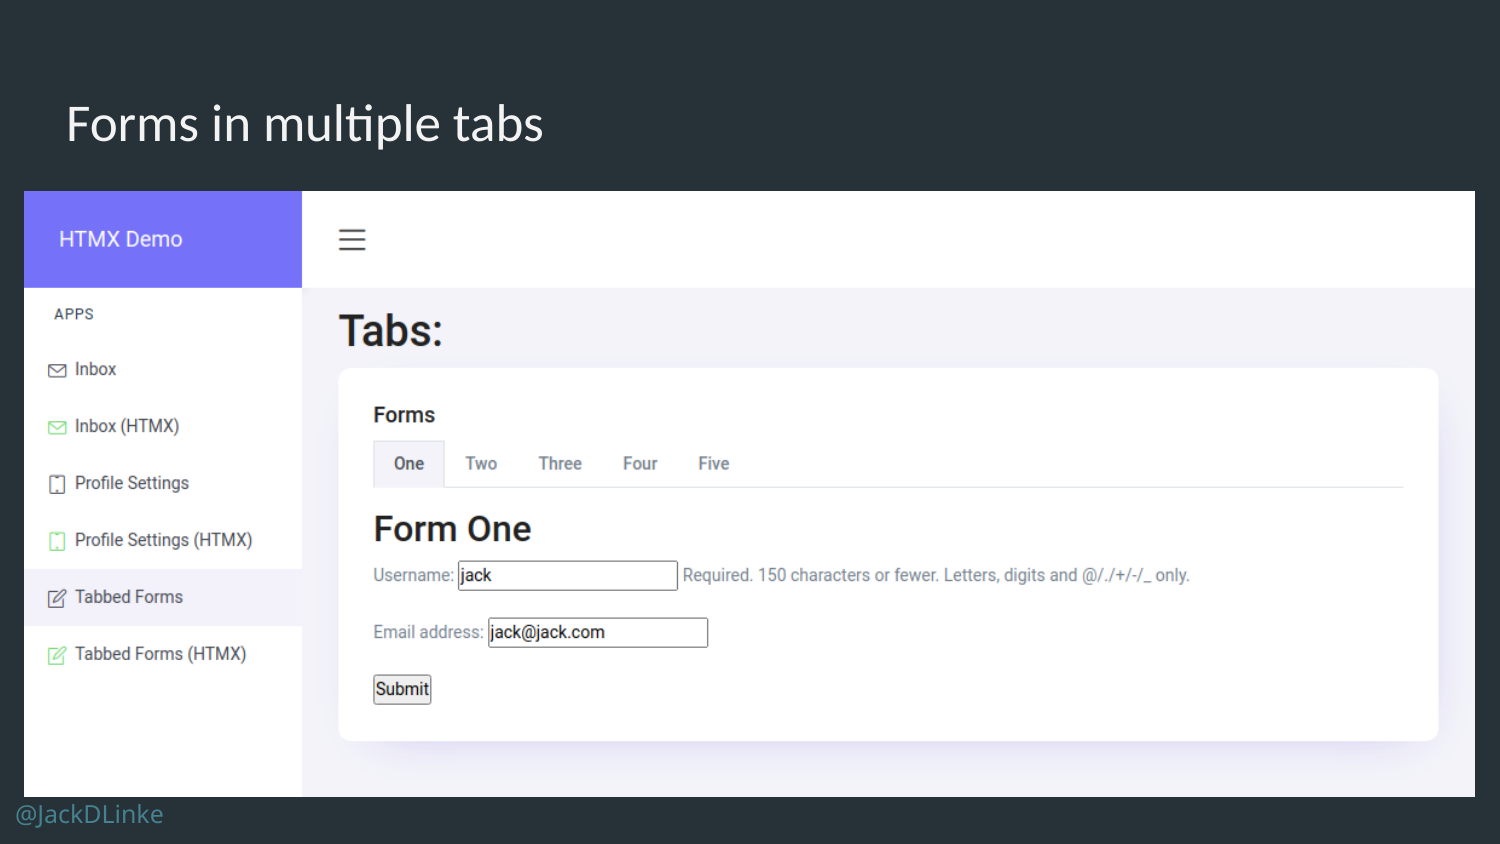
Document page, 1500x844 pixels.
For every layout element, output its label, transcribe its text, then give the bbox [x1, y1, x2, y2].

title Forms in multiple tabs [51, 72, 1449, 167]
picture [24, 191, 1475, 797]
